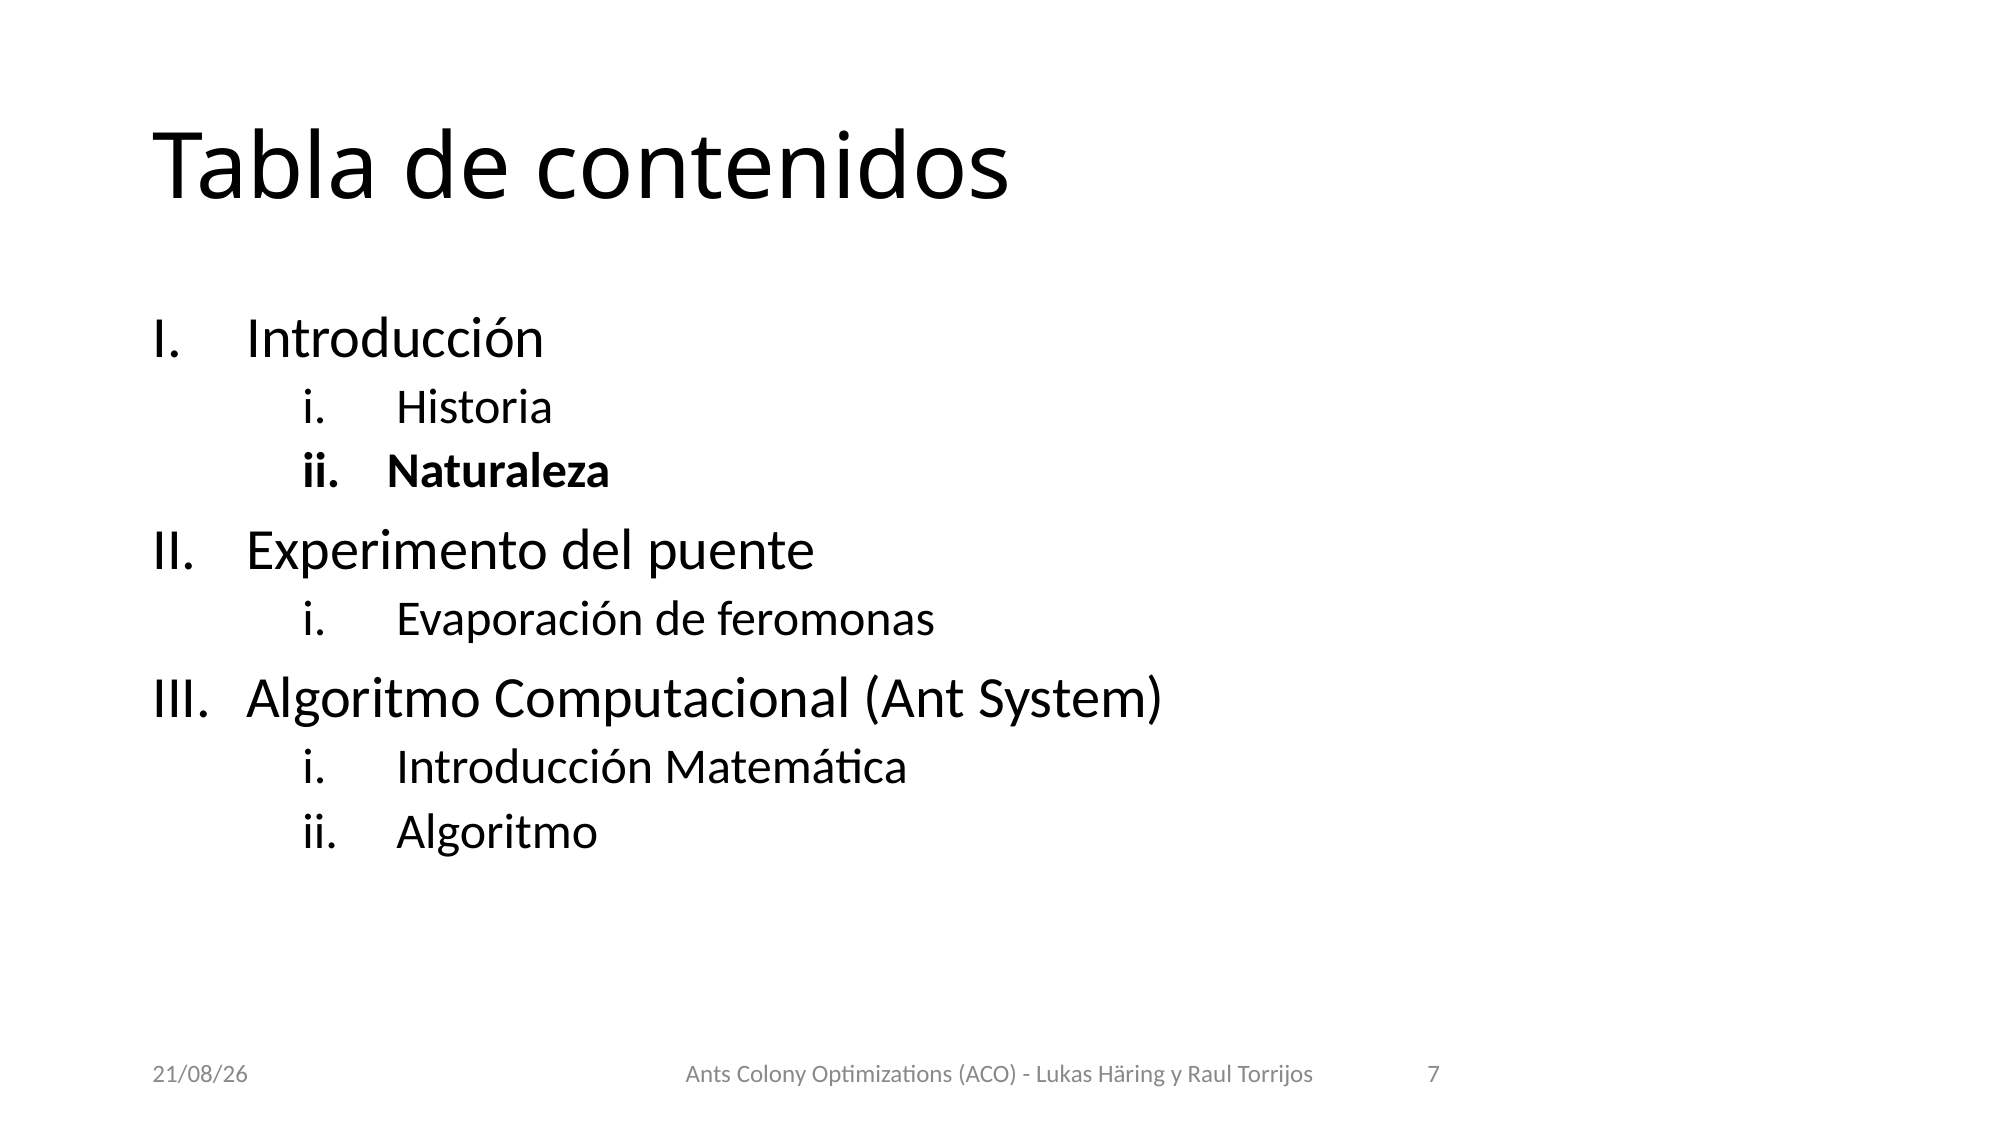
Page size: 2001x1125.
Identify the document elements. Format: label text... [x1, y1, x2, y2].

text_box 19/05/2019 [137, 1042, 588, 1103]
text_box [1412, 1042, 1863, 1103]
list Introducción Historia Naturaleza Experimento del puente Evaporación de feromonas Algoritmo Computacional (Ant System) Introducción Matemática Algoritmo [137, 299, 1863, 1014]
text_box Ants Colony Optimizations (ACO) - Lukas Häring y Raul Torrijos [662, 1042, 1338, 1103]
title Tabla de contenidos [137, 59, 1863, 278]
